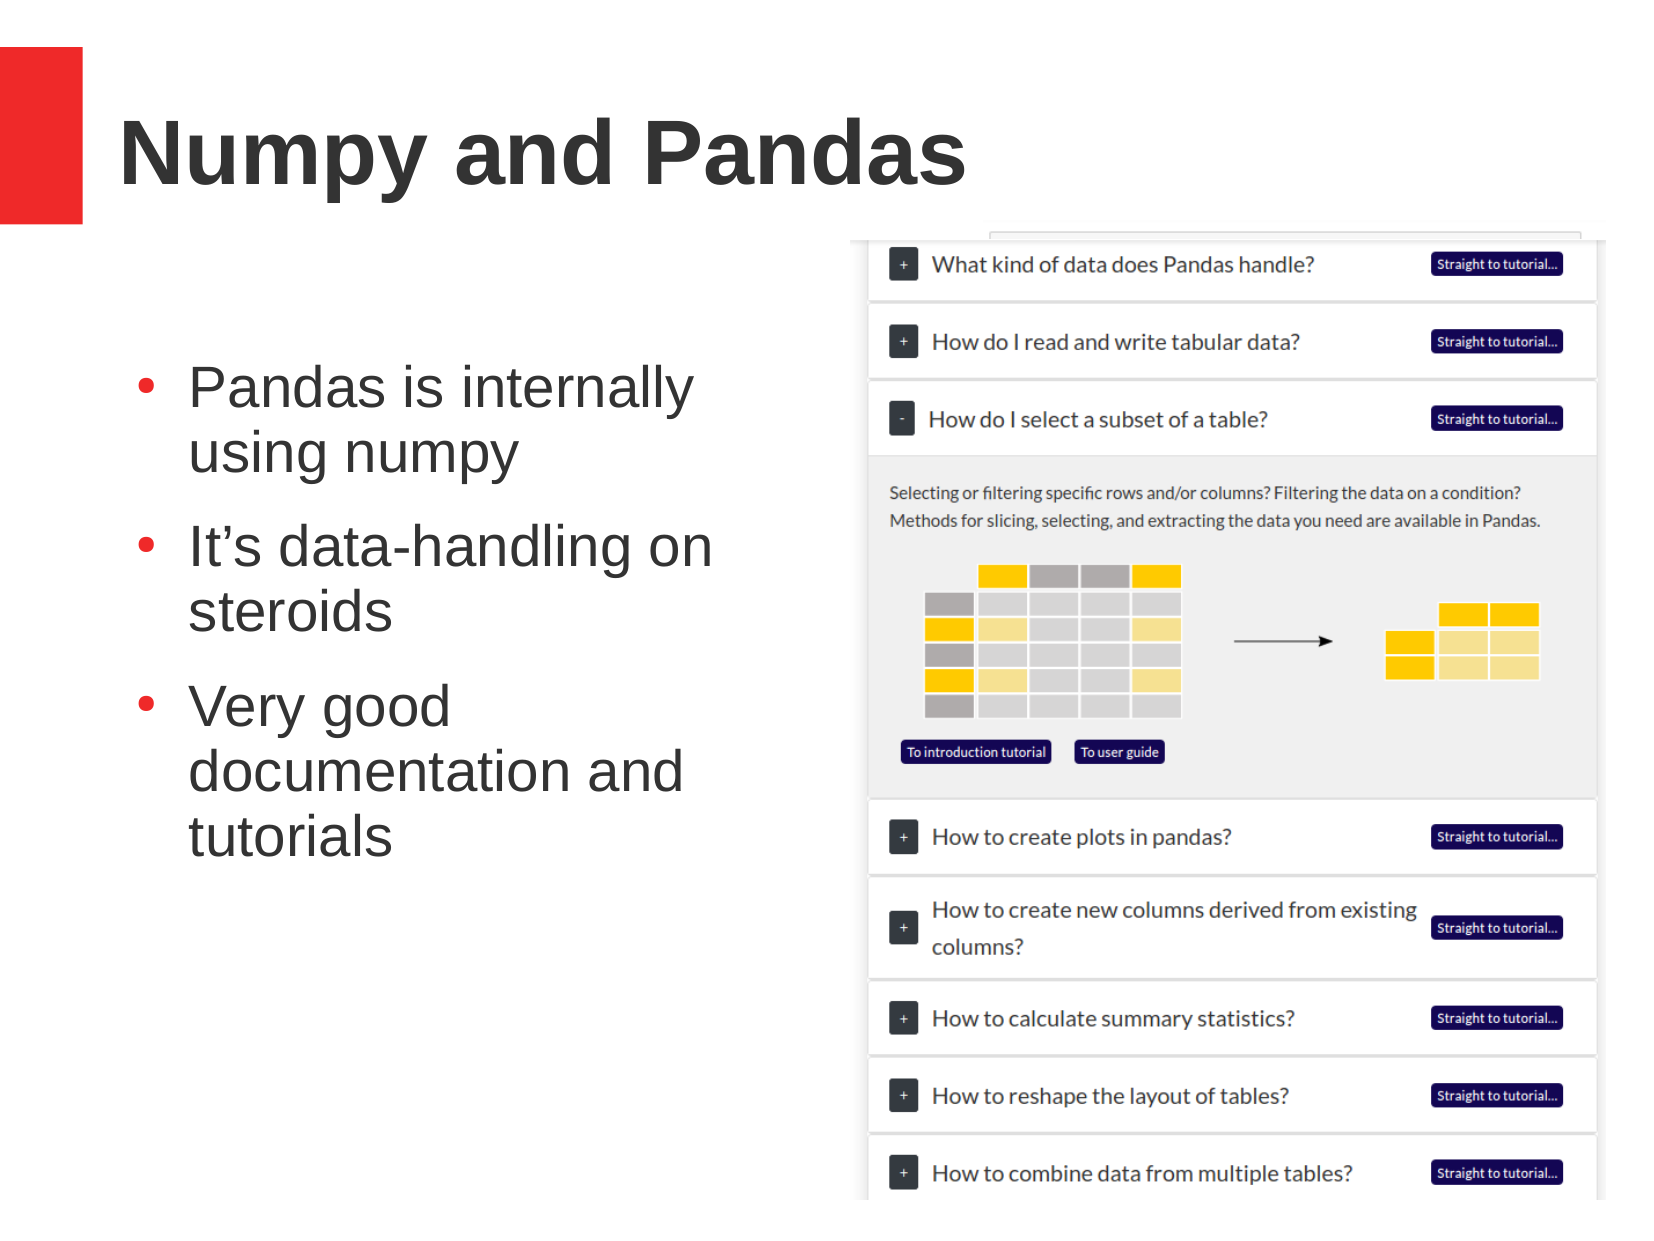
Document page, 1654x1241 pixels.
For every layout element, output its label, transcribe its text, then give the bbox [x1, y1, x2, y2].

title Numpy and Pandas [118, 49, 1571, 257]
picture [850, 220, 1606, 1201]
list Pandas is internally using numpy It’s data-handling on steroids Very good documentation and tutorials [118, 354, 810, 1074]
